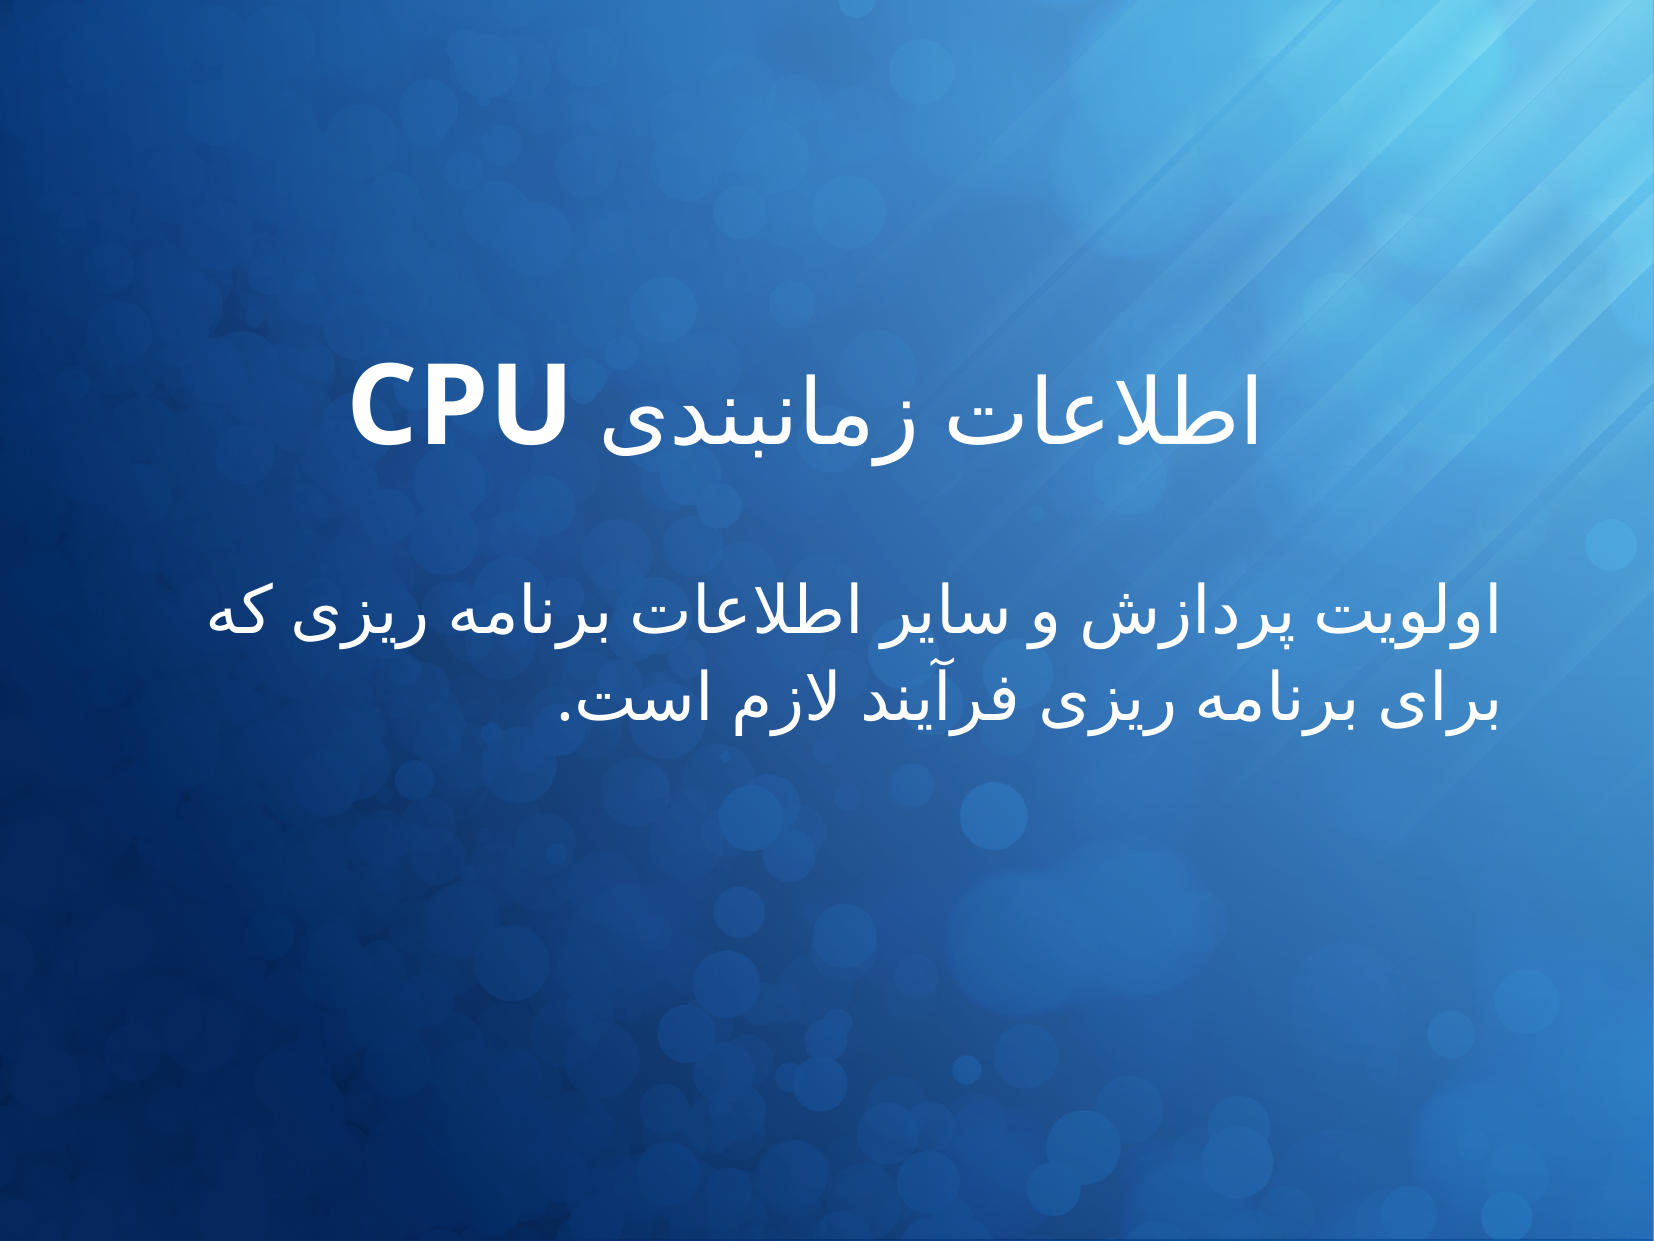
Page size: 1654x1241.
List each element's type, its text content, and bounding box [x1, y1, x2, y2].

title اطلاعات زمانبندی CPU [112, 319, 1501, 488]
picture [0, 0, 1654, 1241]
list اولویت پردازش و سایر اطلاعات برنامه ریزی که برای برنامه ریزی فرآیند لازم است. [122, 573, 1576, 938]
